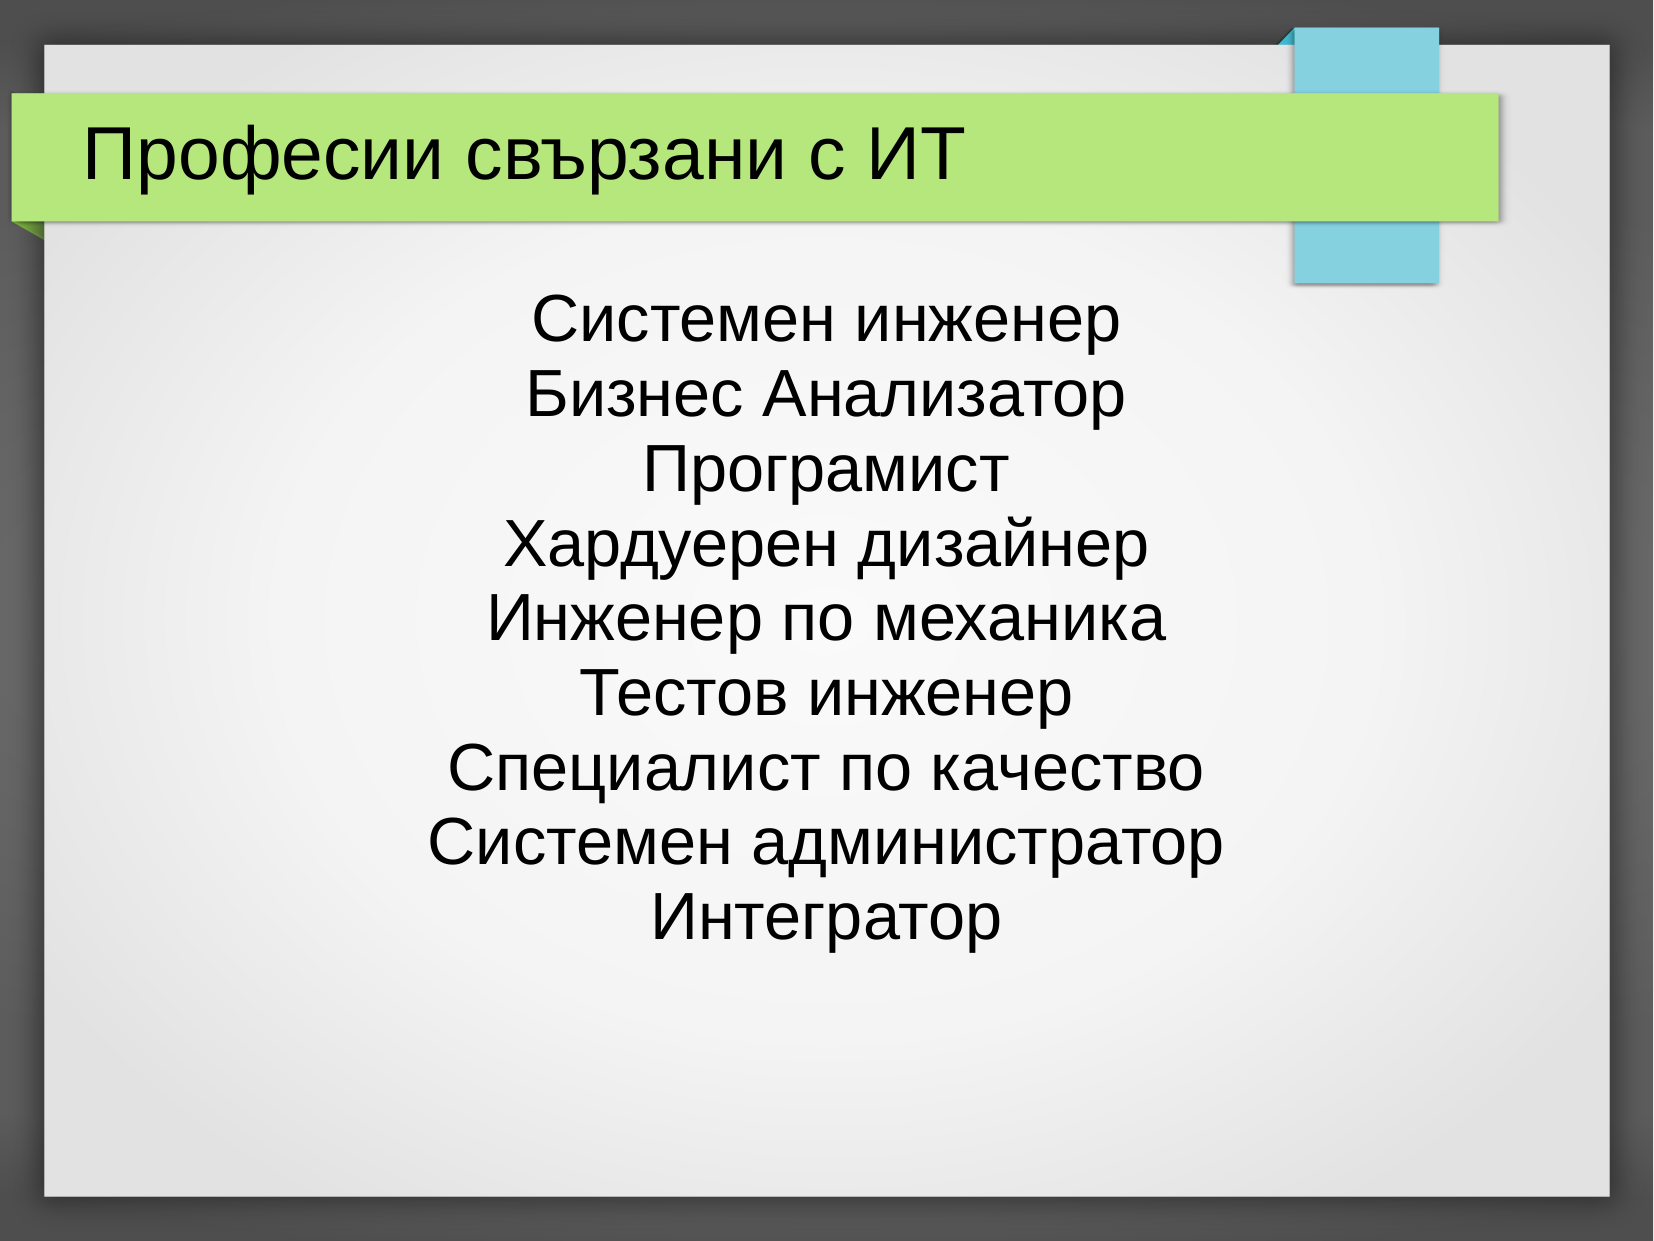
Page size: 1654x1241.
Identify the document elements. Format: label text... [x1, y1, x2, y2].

picture [0, 0, 1654, 1241]
subtitle Системен инженер Бизнес Анализатор Програмист Хардуерен дизайнер Инженер по механика Тестов инженер Специалист по качество Системен администратор Интегратор [82, 281, 1571, 1029]
title Професии свързани с ИТ [82, 94, 1264, 213]
